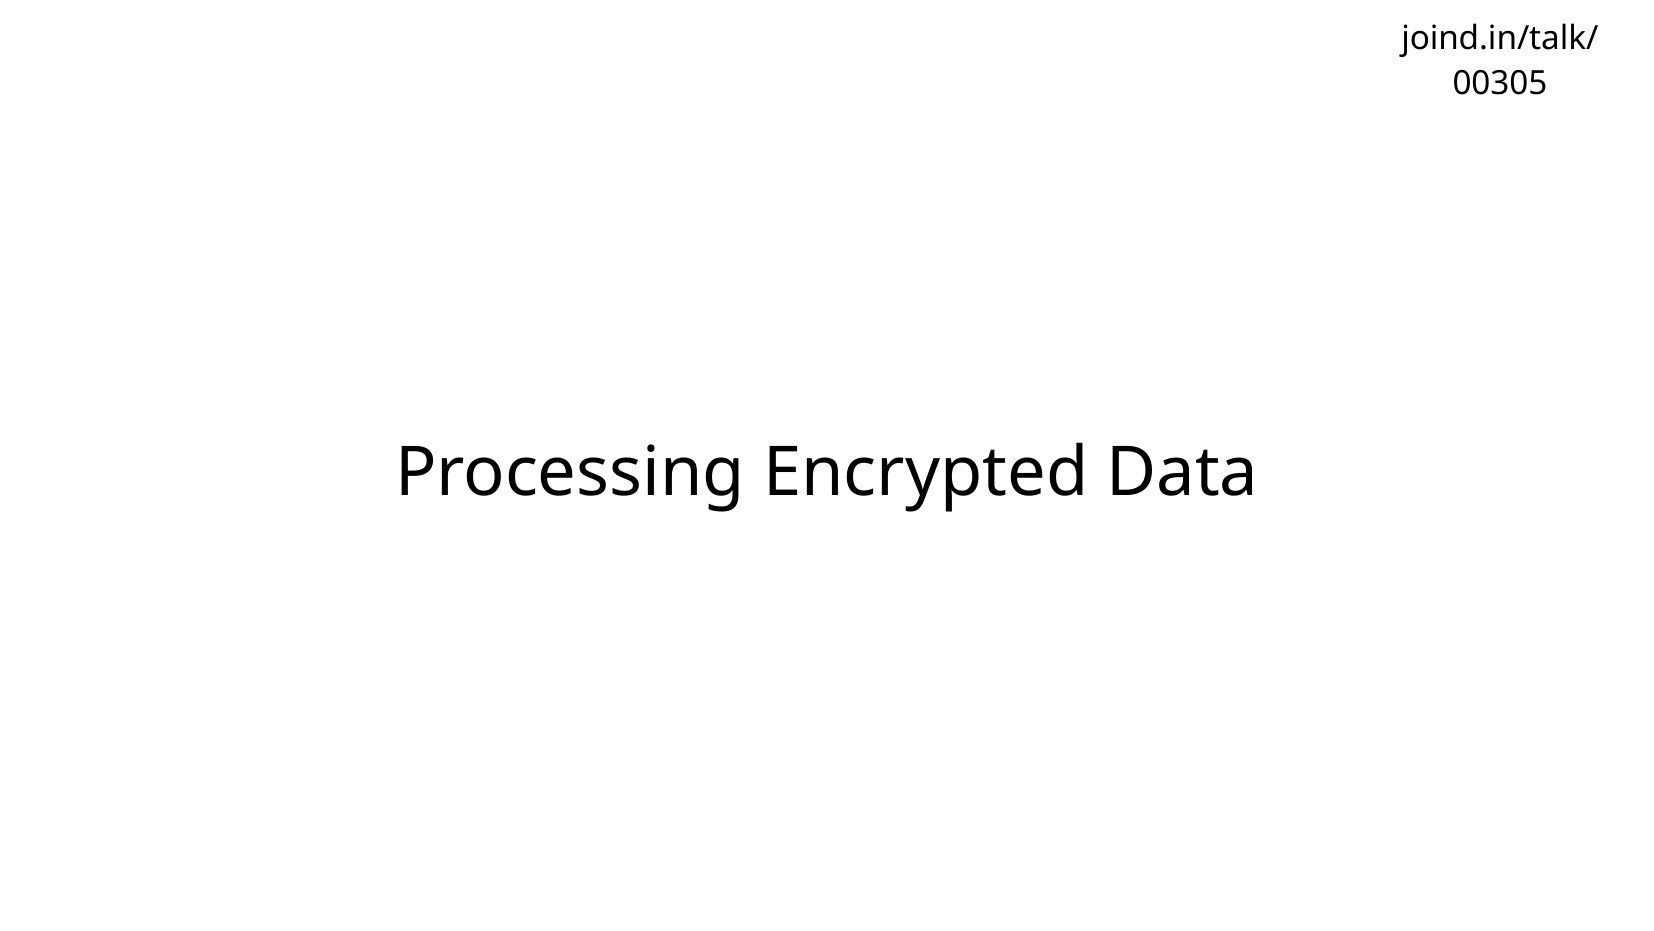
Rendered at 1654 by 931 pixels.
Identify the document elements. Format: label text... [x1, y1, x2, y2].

title Processing Encrypted Data [82, 391, 1571, 547]
